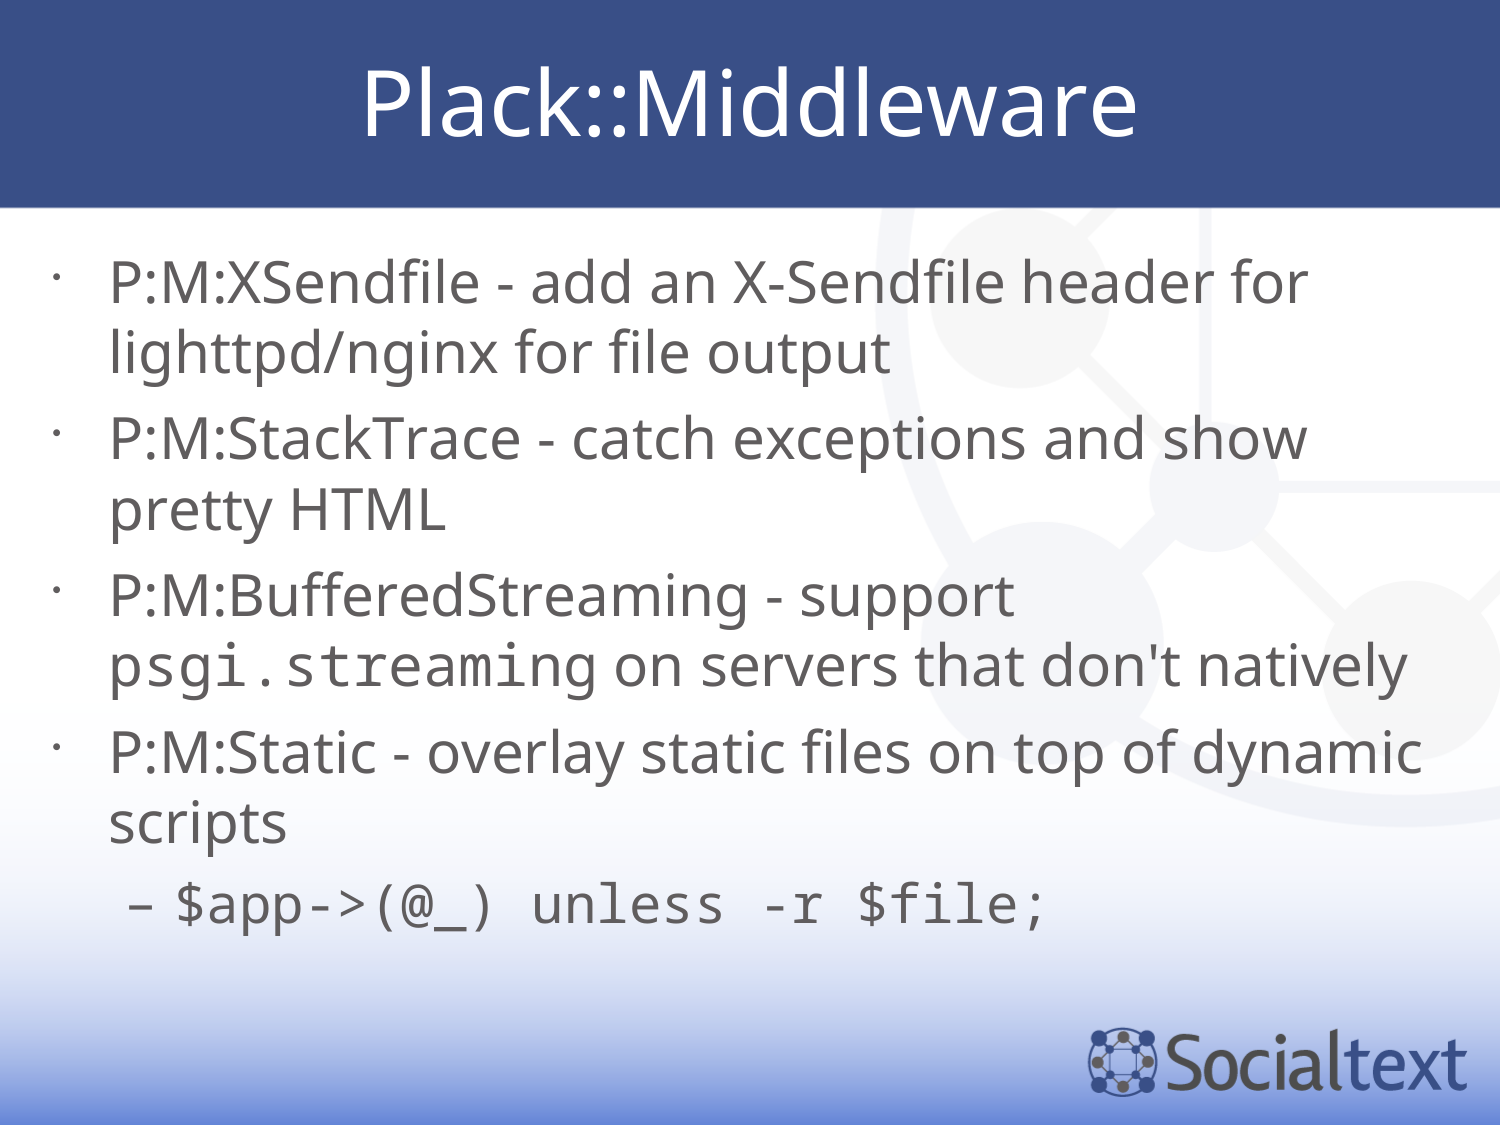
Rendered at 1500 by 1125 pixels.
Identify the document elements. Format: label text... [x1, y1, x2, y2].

list P:M:XSendfile - add an X-Sendfile header for lighttpd/nginx for file output P:M:StackTrace - catch exceptions and show pretty HTML P:M:BufferedStreaming - support psgi.streaming on servers that don't natively P:M:Static - overlay static files on top of dynamic scripts $app->(@_) unless -r $file; [37, 237, 1463, 989]
title Plack::Middleware [12, 0, 1488, 214]
picture [0, 0, 1500, 1125]
